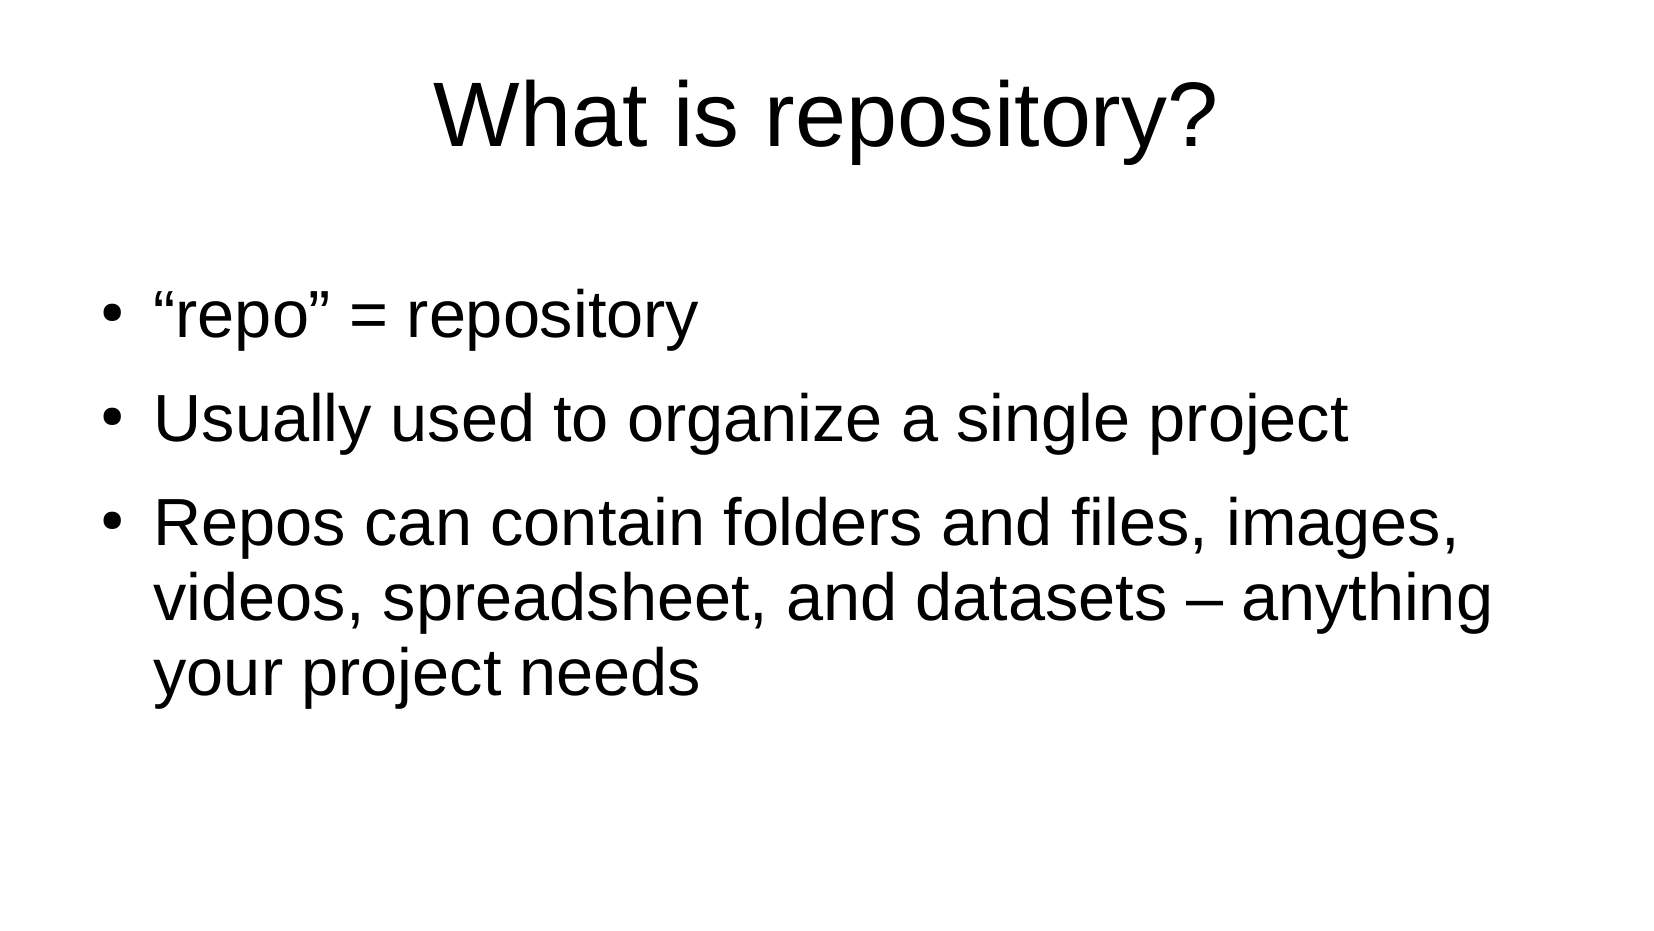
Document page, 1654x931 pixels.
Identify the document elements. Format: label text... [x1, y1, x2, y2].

list “repo” = repository Usually used to organize a single project Repos can contain folders and files, images, videos, spreadsheet, and datasets – anything your project needs [82, 276, 1571, 910]
title What is repository? [82, 37, 1571, 193]
